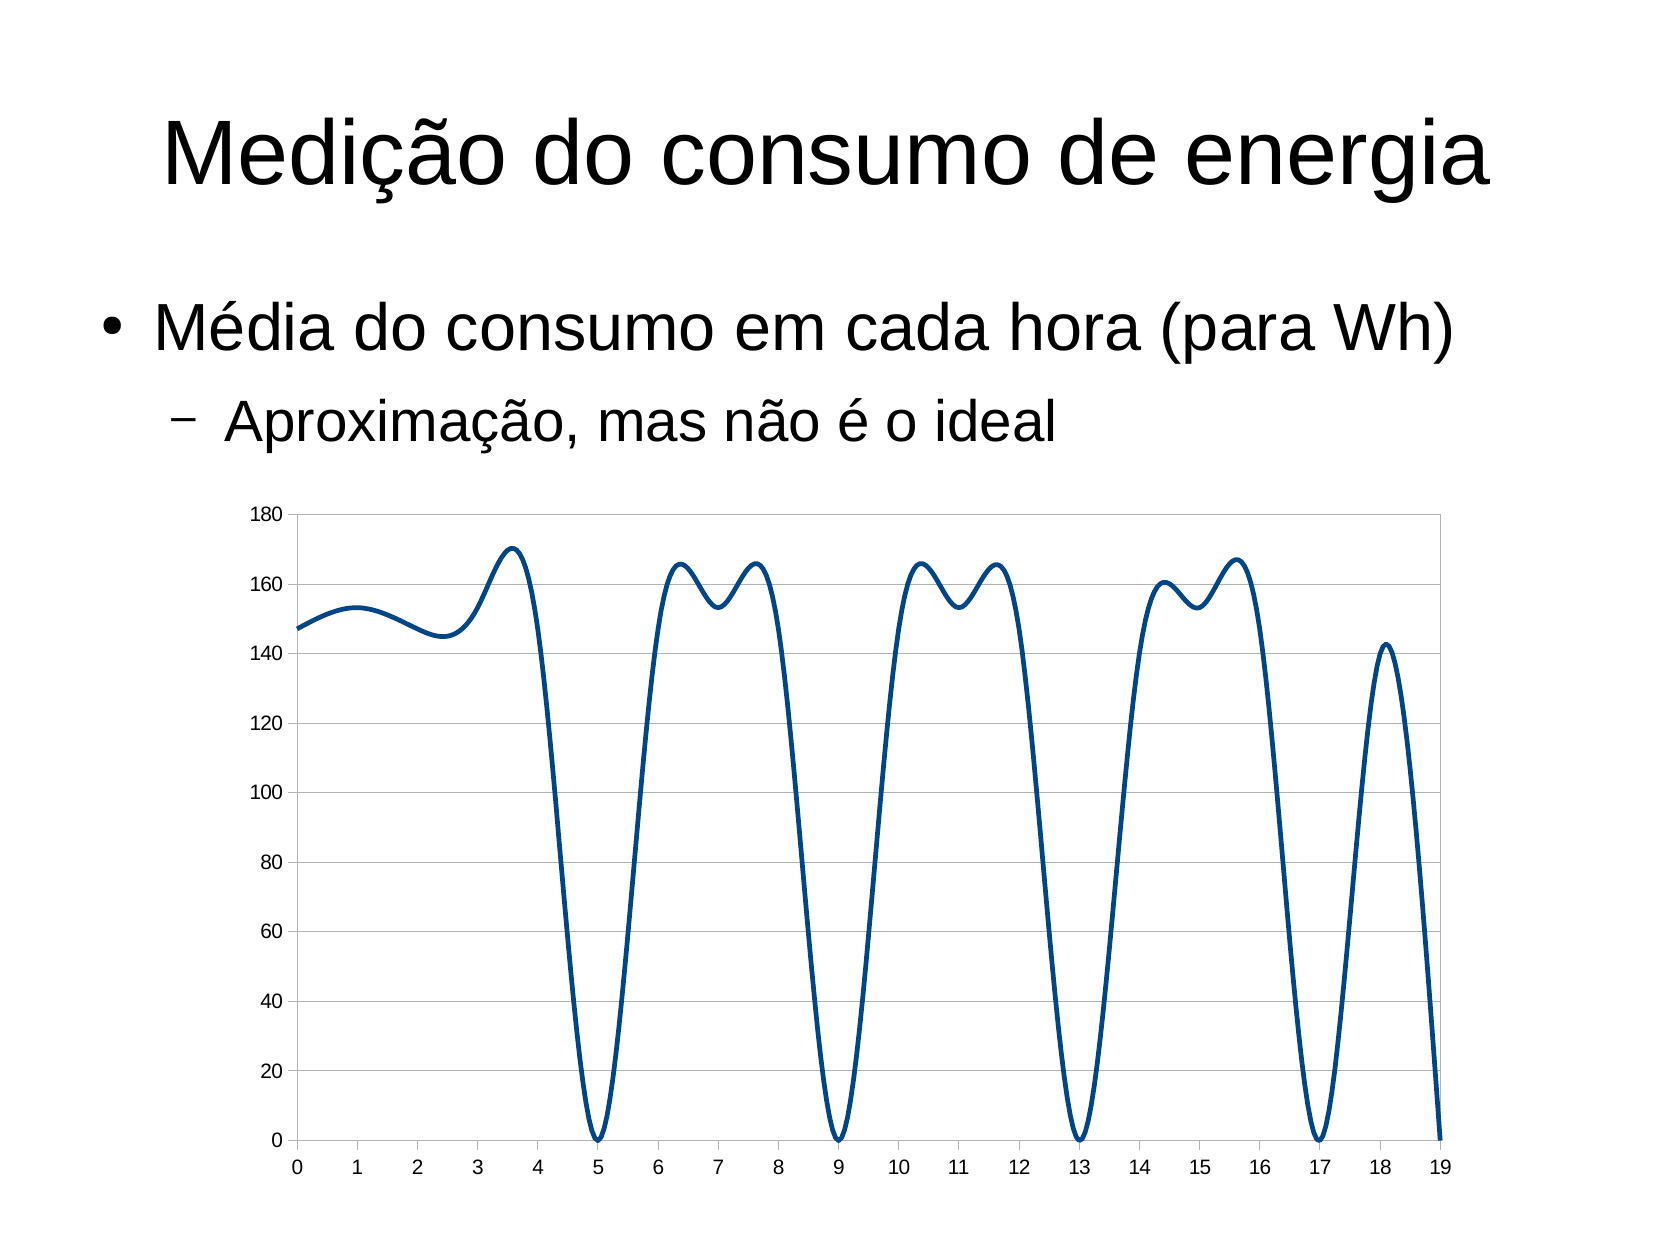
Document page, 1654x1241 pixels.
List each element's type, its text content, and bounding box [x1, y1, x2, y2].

list Média do consumo em cada hora (para Wh) Aproximação, mas não é o ideal [82, 290, 1571, 1010]
title Medição do consumo de energia [82, 49, 1571, 257]
chart [224, 488, 1477, 1193]
